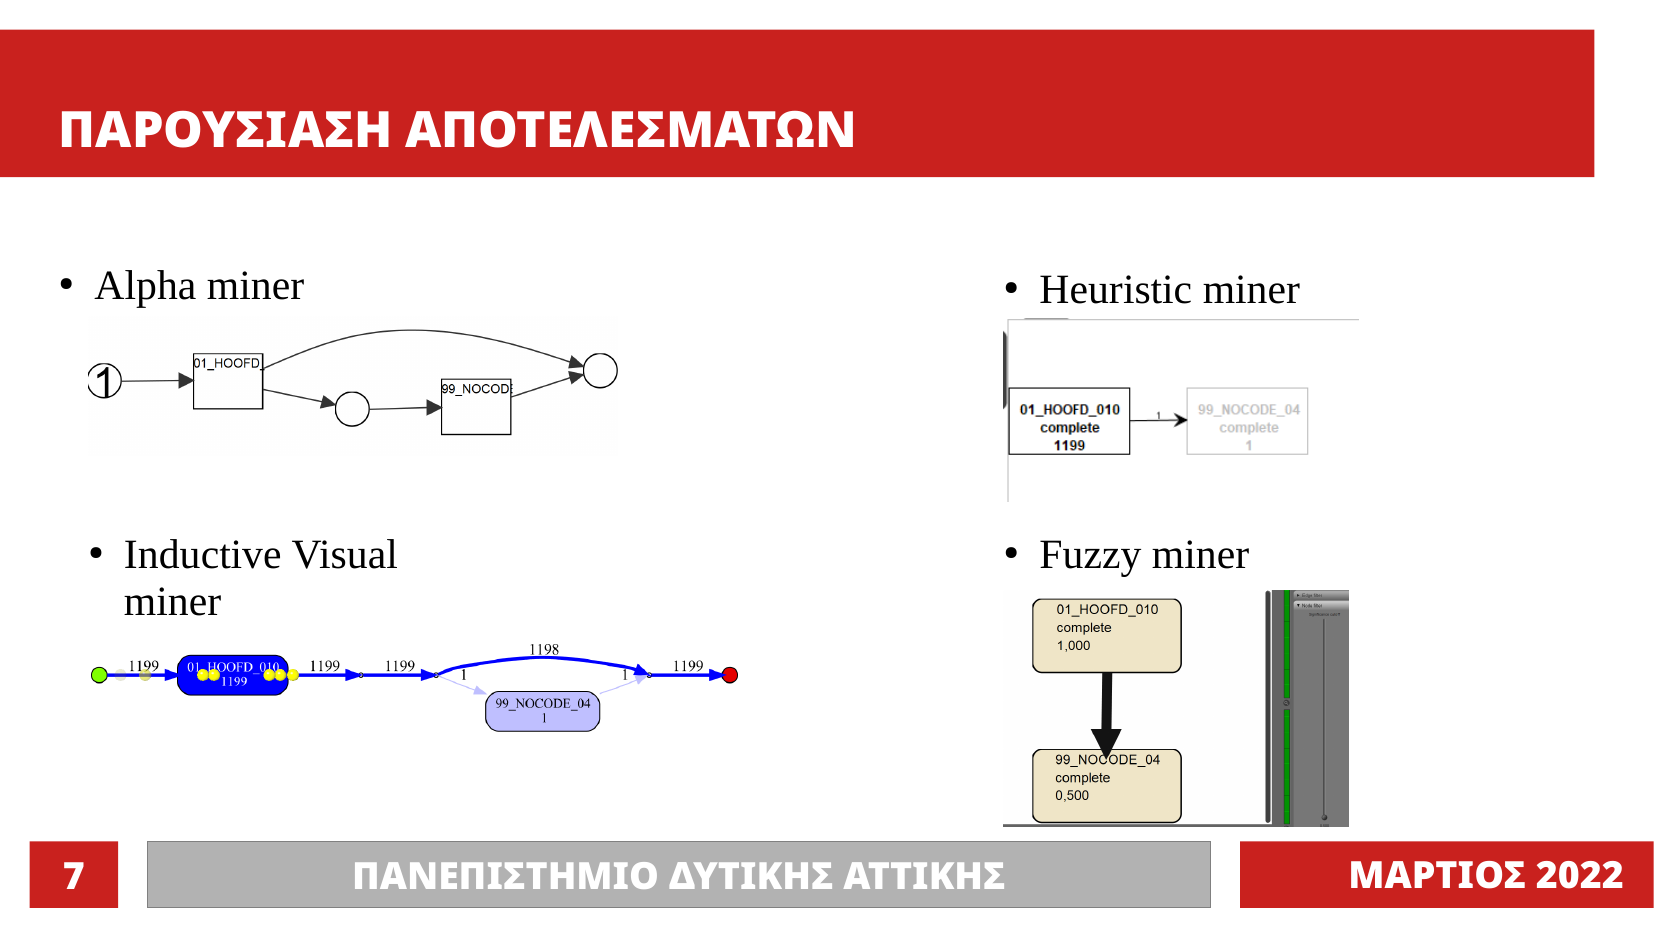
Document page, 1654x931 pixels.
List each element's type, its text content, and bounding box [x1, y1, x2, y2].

picture [1003, 590, 1349, 827]
picture [89, 620, 739, 750]
picture [88, 316, 618, 456]
picture [1003, 318, 1359, 502]
list Alpha miner [58, 262, 794, 456]
list Heuristic miner [1003, 266, 1654, 414]
list Fuzzy miner [1003, 531, 1405, 807]
list Inductive Visual miner [88, 531, 490, 807]
title ΠΑΡΟΥΣΙΑΣΗ ΑΠΟΤΕΛΕΣΜΑΤΩΝ [59, 44, 1595, 163]
